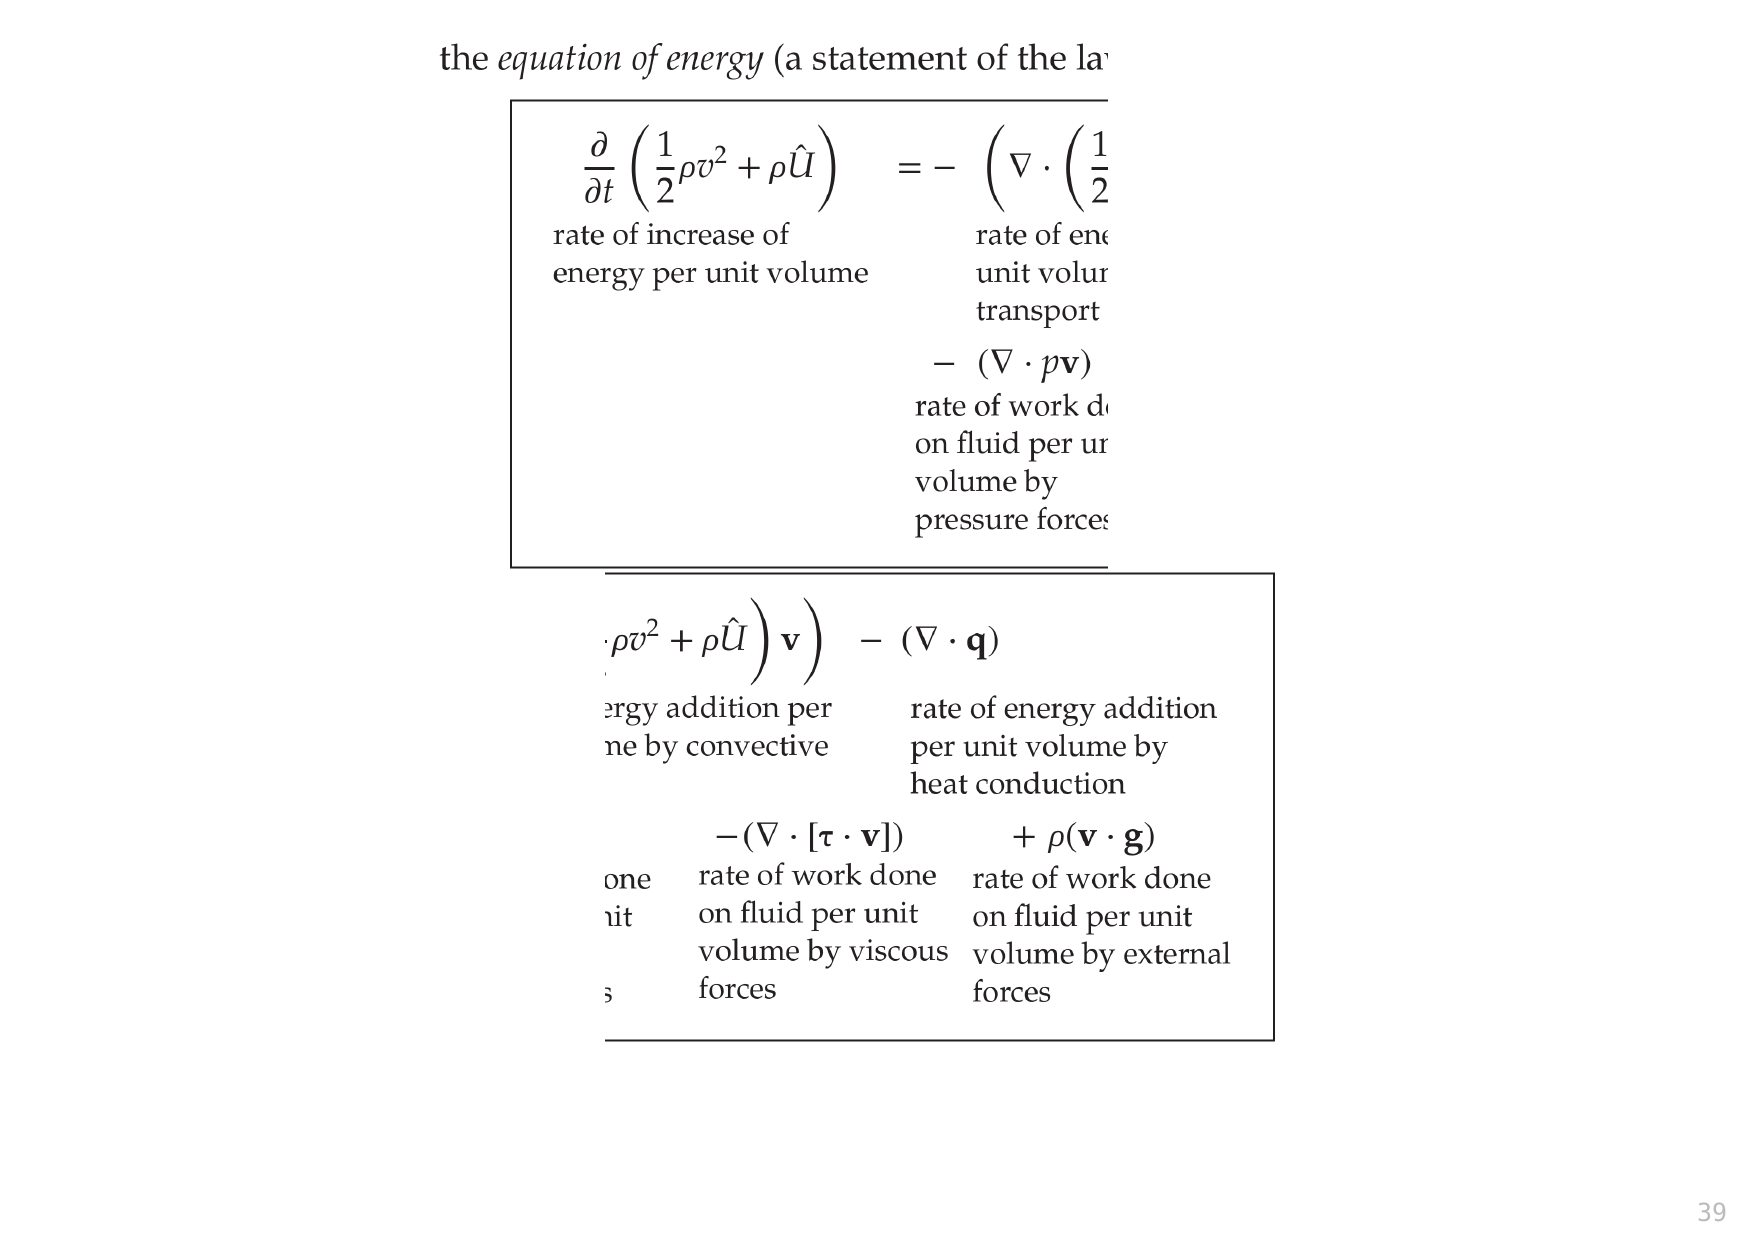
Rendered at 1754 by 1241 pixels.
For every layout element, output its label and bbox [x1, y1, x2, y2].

picture [434, 39, 1280, 1045]
